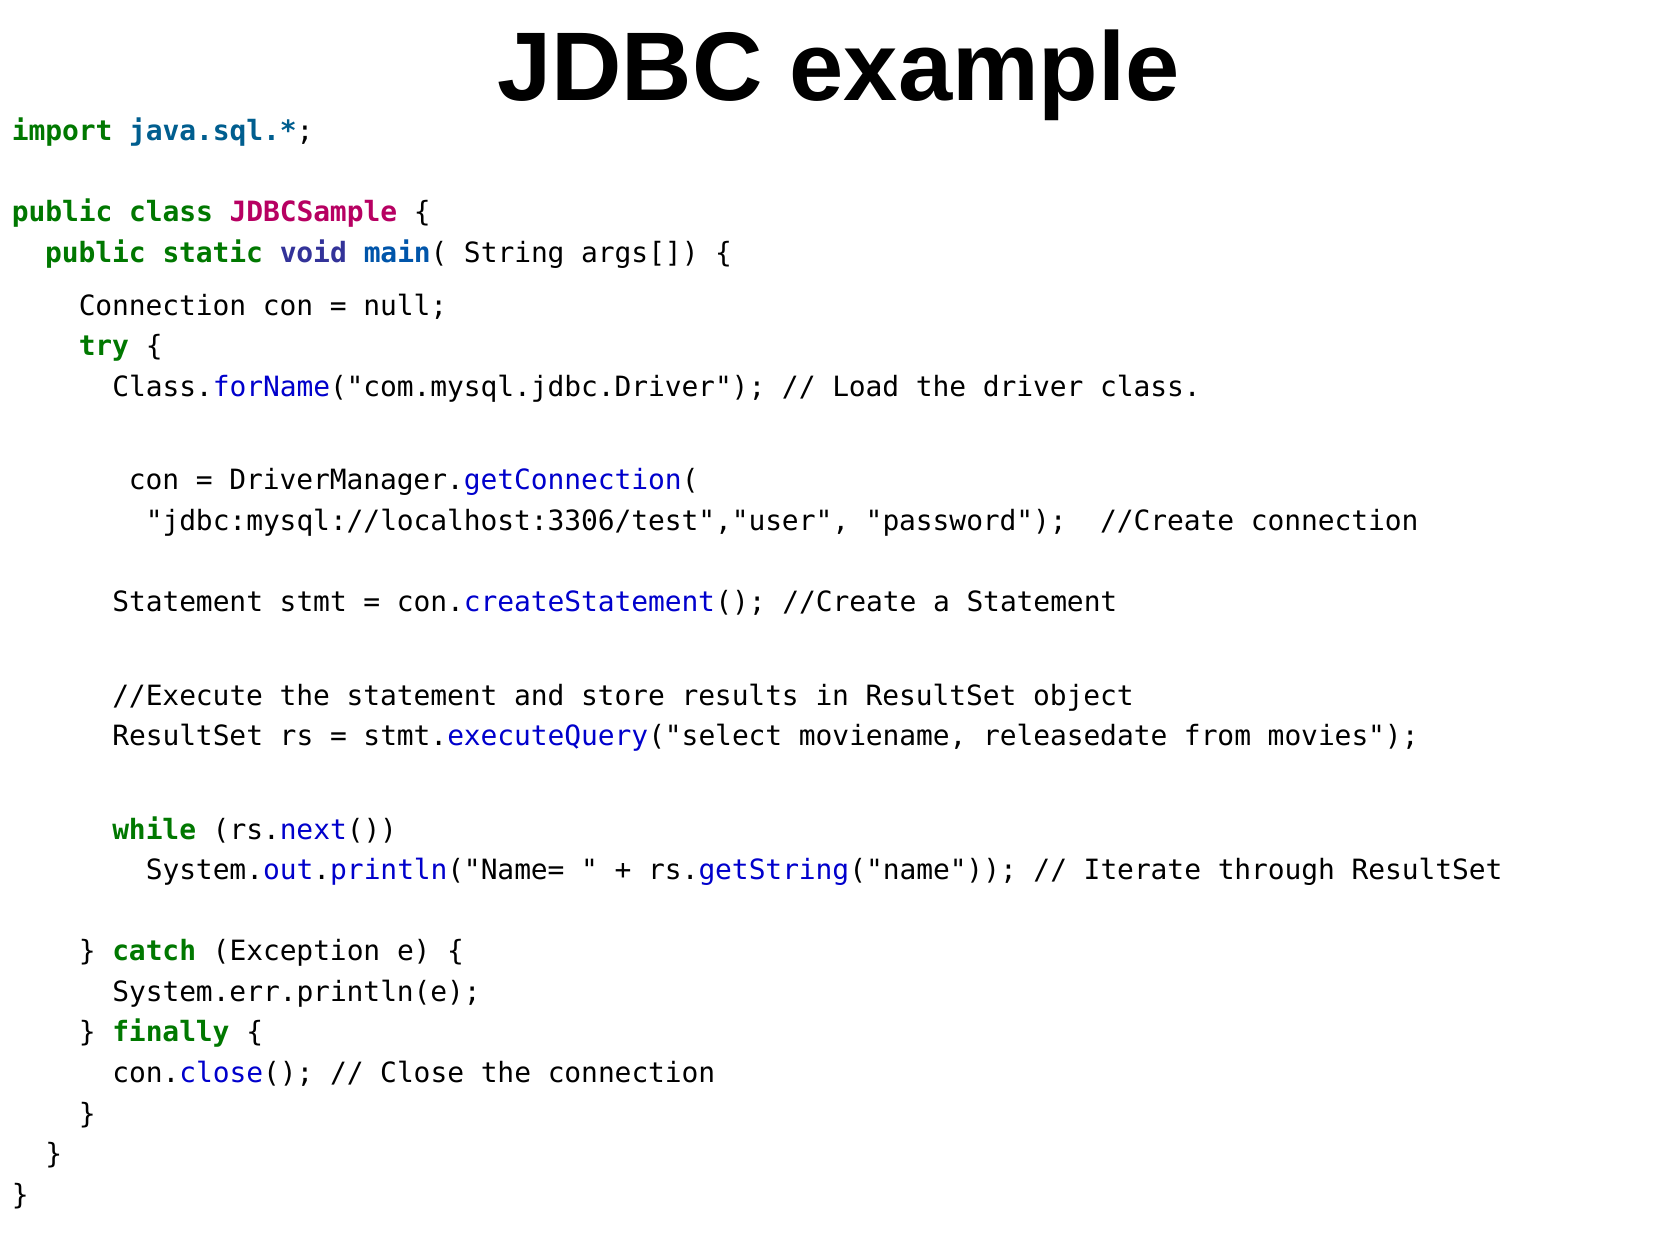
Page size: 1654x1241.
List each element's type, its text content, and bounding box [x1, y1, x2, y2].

title JDBC example [94, 11, 1583, 106]
list import java.sql.*; public class JDBCSample { public static void main( String args[]) { Connection con = null; try { Class.forName("com.mysql.jdbc.Driver"); // Load the driver class. con = DriverManager.getConnection( "jdbc:mysql://localhost:3306/test","user", "password"); //Create connection Statement stmt = con.createStatement(); //Create a Statement //Execute the statement and store results in ResultSet object ResultSet rs = stmt.executeQuery("select moviename, releasedate from movies"); while (rs.next()) System.out.println("Name= " + rs.getString("name")); // Iterate through ResultSet } catch (Exception e) { System.err.println(e); } finally { con.close(); // Close the connection } } } [11, 106, 1630, 1229]
